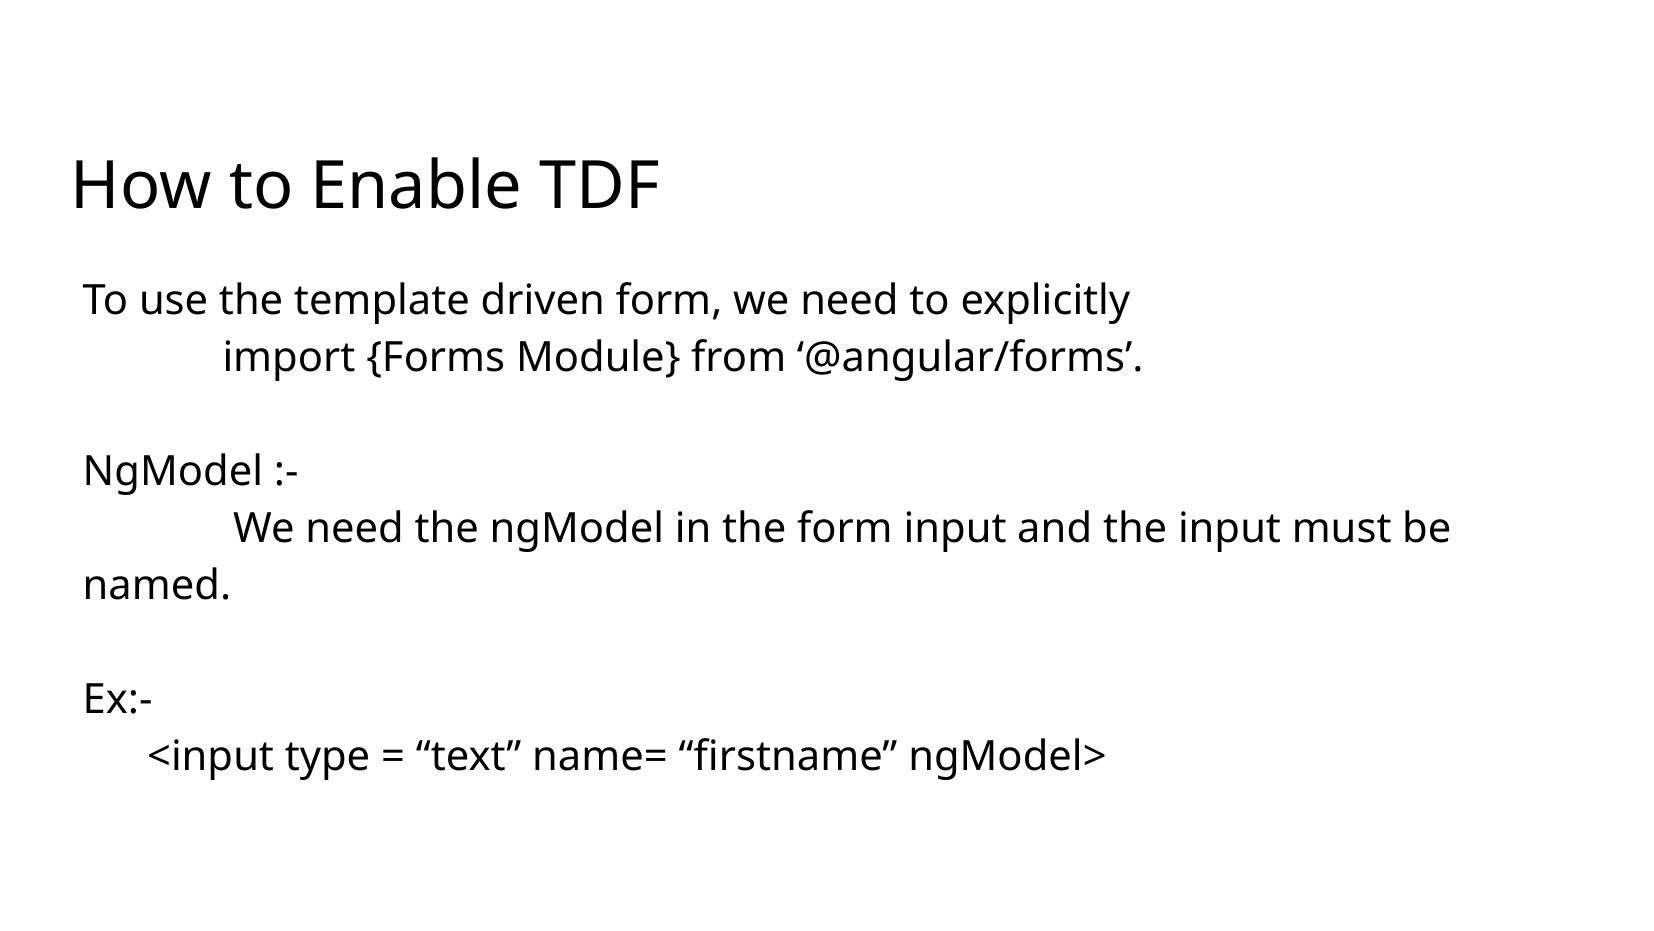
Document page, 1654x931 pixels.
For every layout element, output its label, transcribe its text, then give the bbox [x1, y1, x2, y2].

subtitle To use the template driven form, we need to explicitly import {Forms Module} from ‘@angular/forms’. NgModel :- We need the ngModel in the form input and the input must be named. Ex:- <input type = “text” name= “firstname” ngModel> [82, 295, 1571, 758]
title How to Enable TDF [70, 118, 721, 249]
